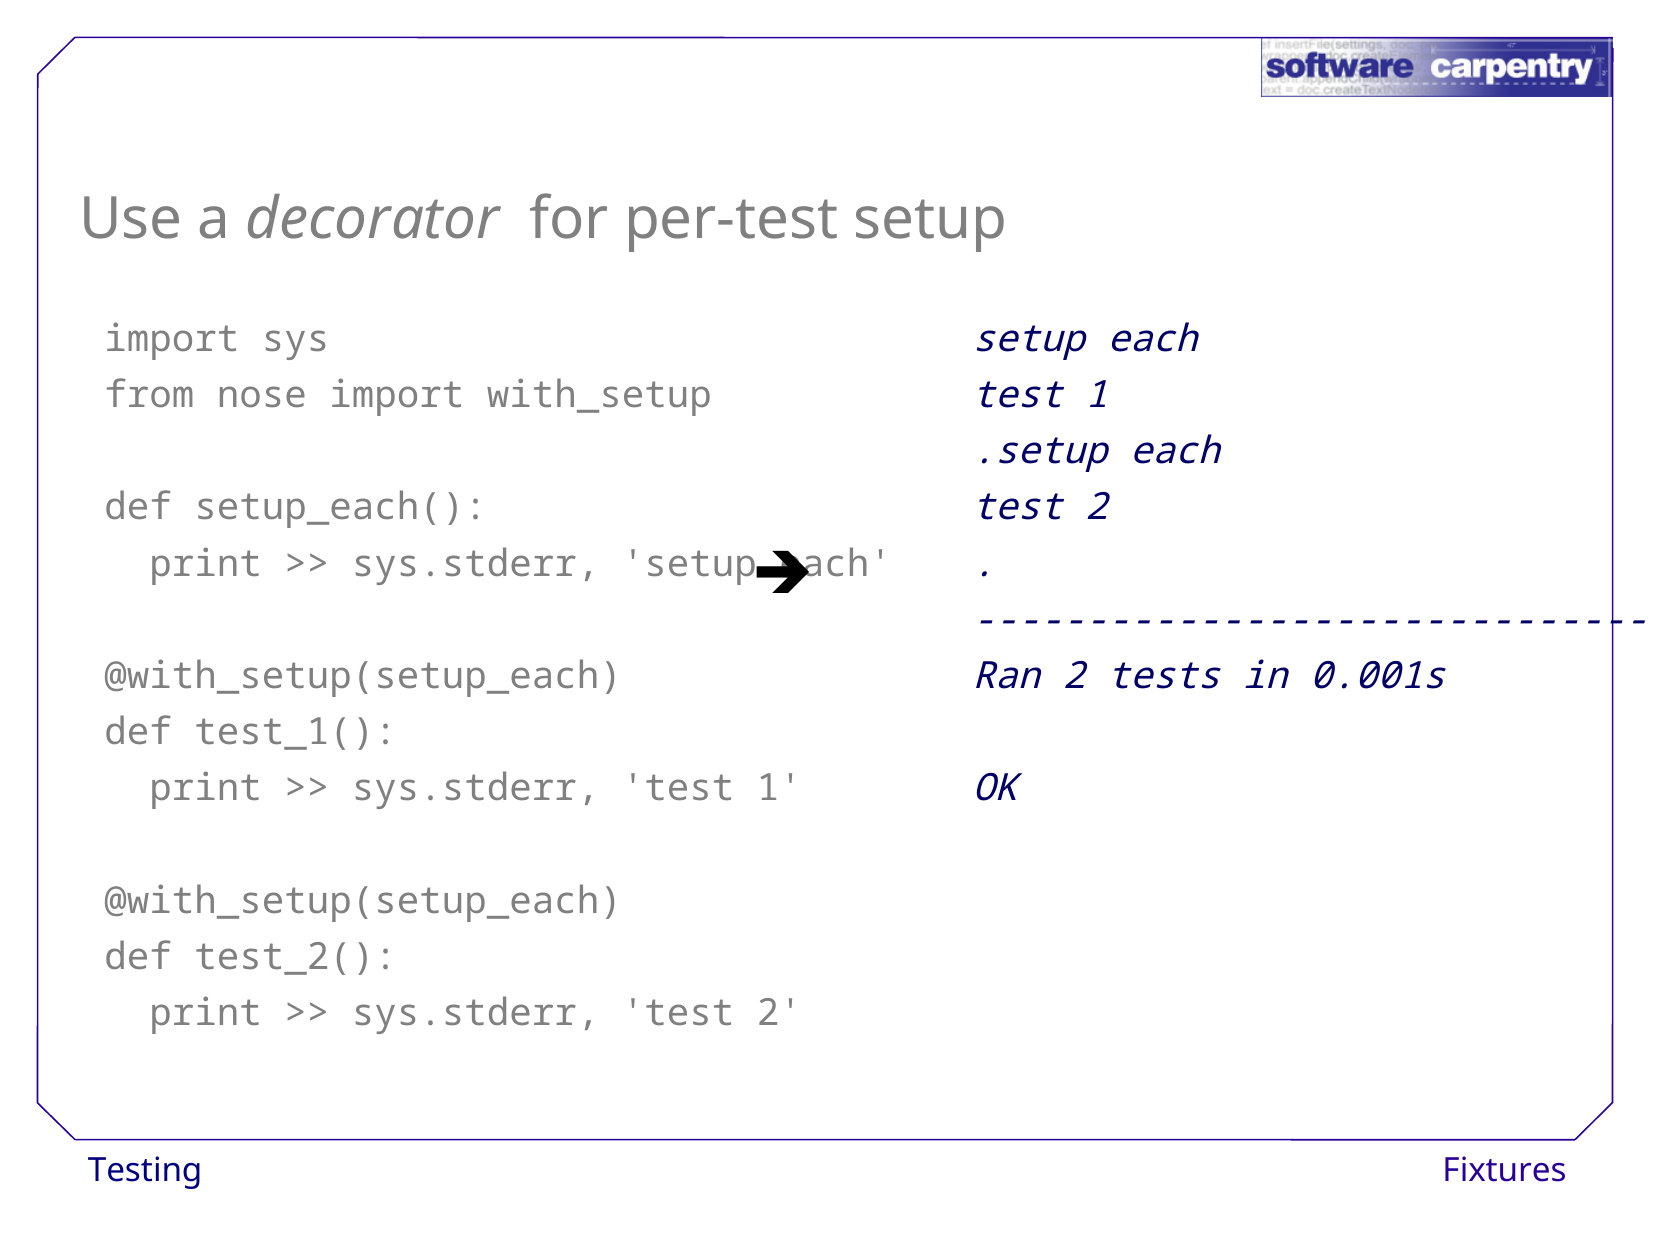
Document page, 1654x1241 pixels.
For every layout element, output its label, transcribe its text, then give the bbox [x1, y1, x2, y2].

text_box Use a decorator for per-test setup [64, 138, 1173, 259]
picture [1261, 39, 1613, 97]
text_box  [737, 492, 976, 613]
text_box import sys from nose import with_setup def setup_each(): print >> sys.stderr, 'setup each' @with_setup(setup_each) def test_1(): print >> sys.stderr, 'test 1' @with_setup(setup_each) def test_2(): print >> sys.stderr, 'test 2' [89, 295, 715, 1121]
text_box setup each test 1 .setup each test 2 . -------------------------------- Ran 2 tests in 0.001s OK [957, 294, 1583, 933]
